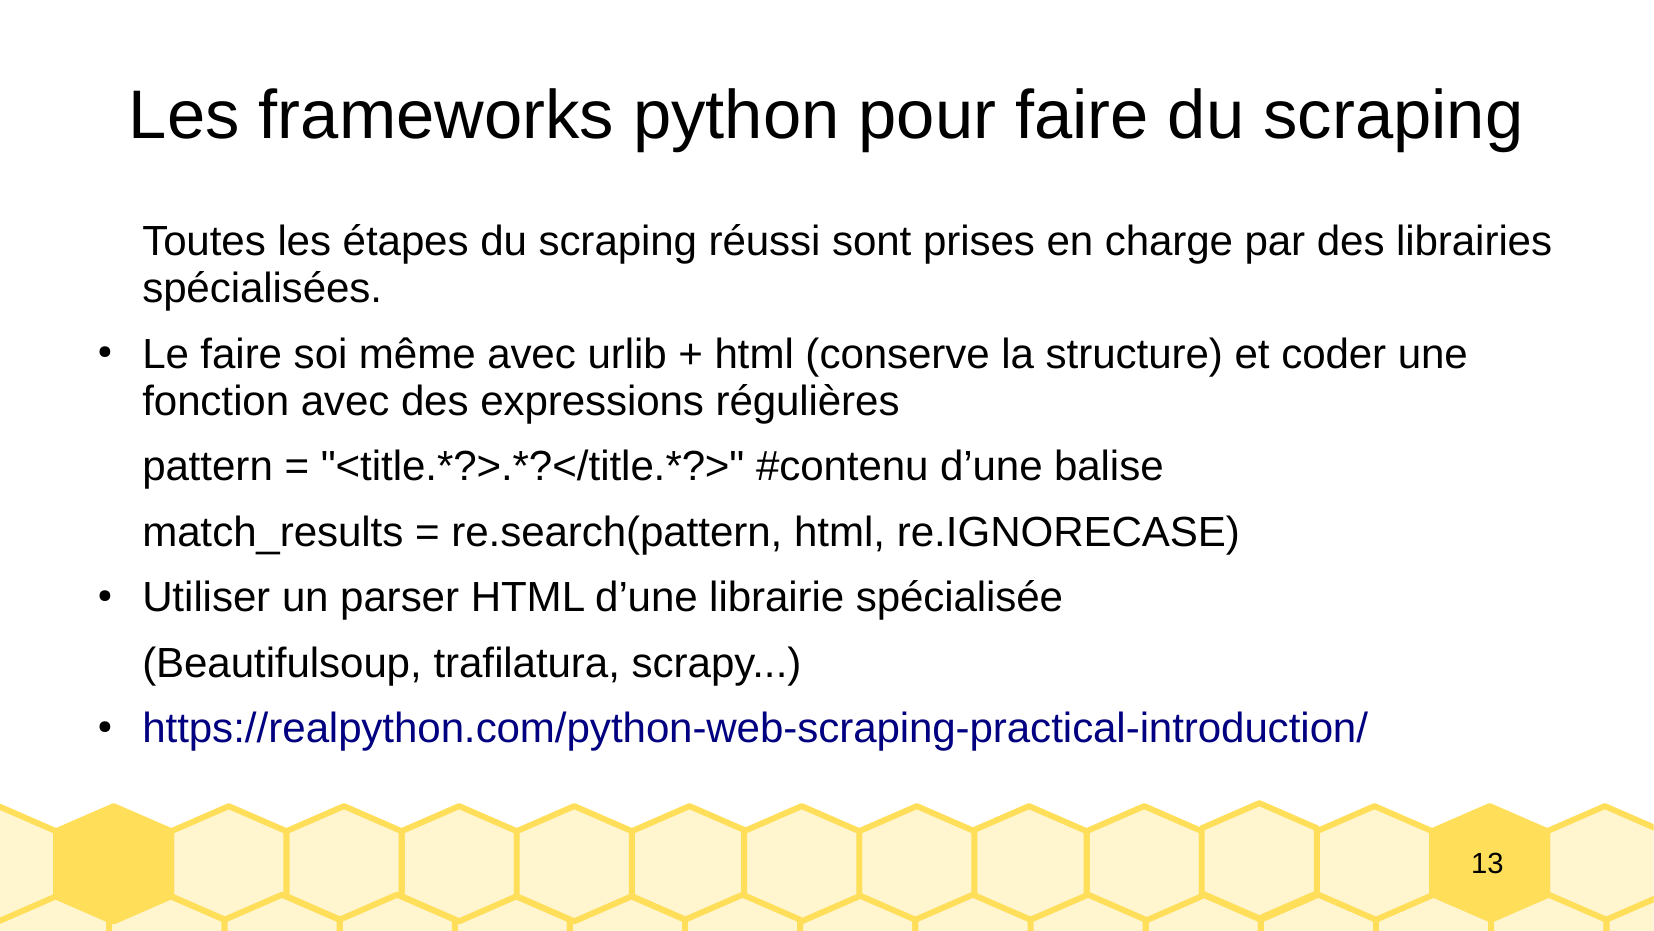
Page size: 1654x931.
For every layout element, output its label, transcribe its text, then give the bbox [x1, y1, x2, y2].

list Toutes les étapes du scraping réussi sont prises en charge par des librairies spécialisées. Le faire soi même avec urlib + html (conserve la structure) et coder une fonction avec des expressions régulières pattern = "<title.*?>.*?</title.*?>" #contenu d’une balise match_results = re.search(pattern, html, re.IGNORECASE) Utiliser un parser HTML d’une librairie spécialisée (Beautifulsoup, trafilatura, scrapy...) https://realpython.com/python-web-scraping-practical-introduction/ [82, 217, 1571, 758]
title Les frameworks python pour faire du scraping [82, 37, 1571, 193]
